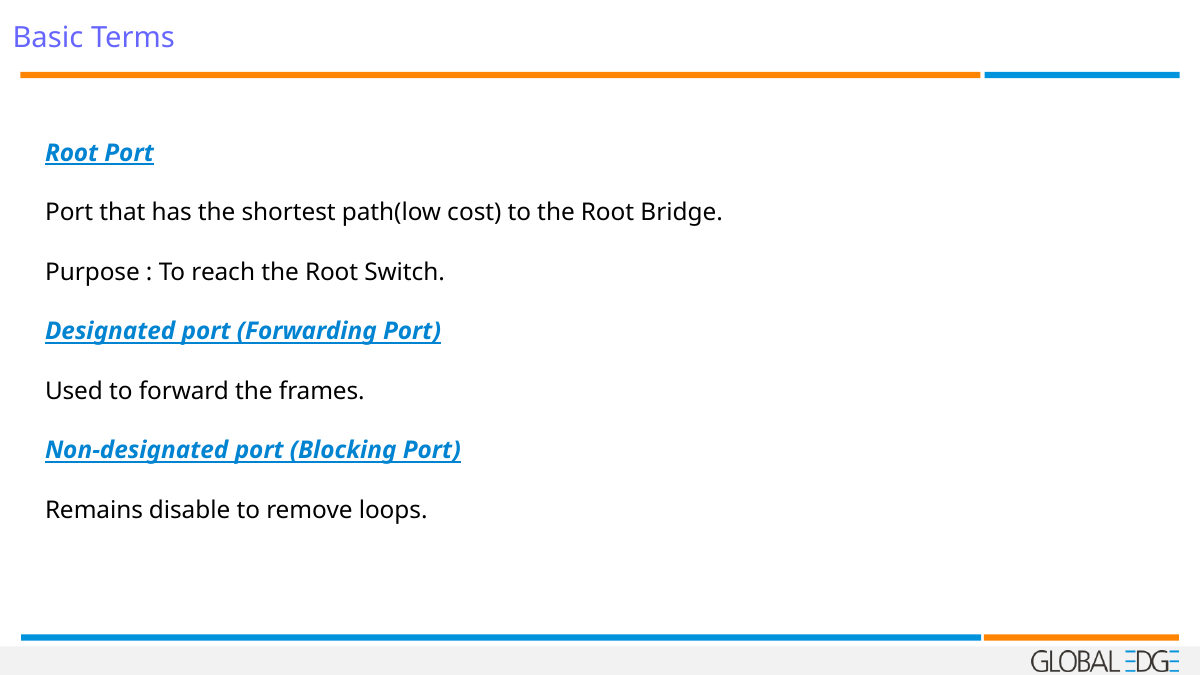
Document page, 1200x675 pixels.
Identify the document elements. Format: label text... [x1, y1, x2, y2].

list Root Port Port that has the shortest path(low cost) to the Root Bridge. Purpose : To reach the Root Switch. Designated port (Forwarding Port) Used to forward the frames. Non-designated port (Blocking Port) Remains disable to remove loops. [45, 135, 1125, 527]
title Basic Terms [12, 9, 1088, 63]
picture [1031, 650, 1179, 672]
